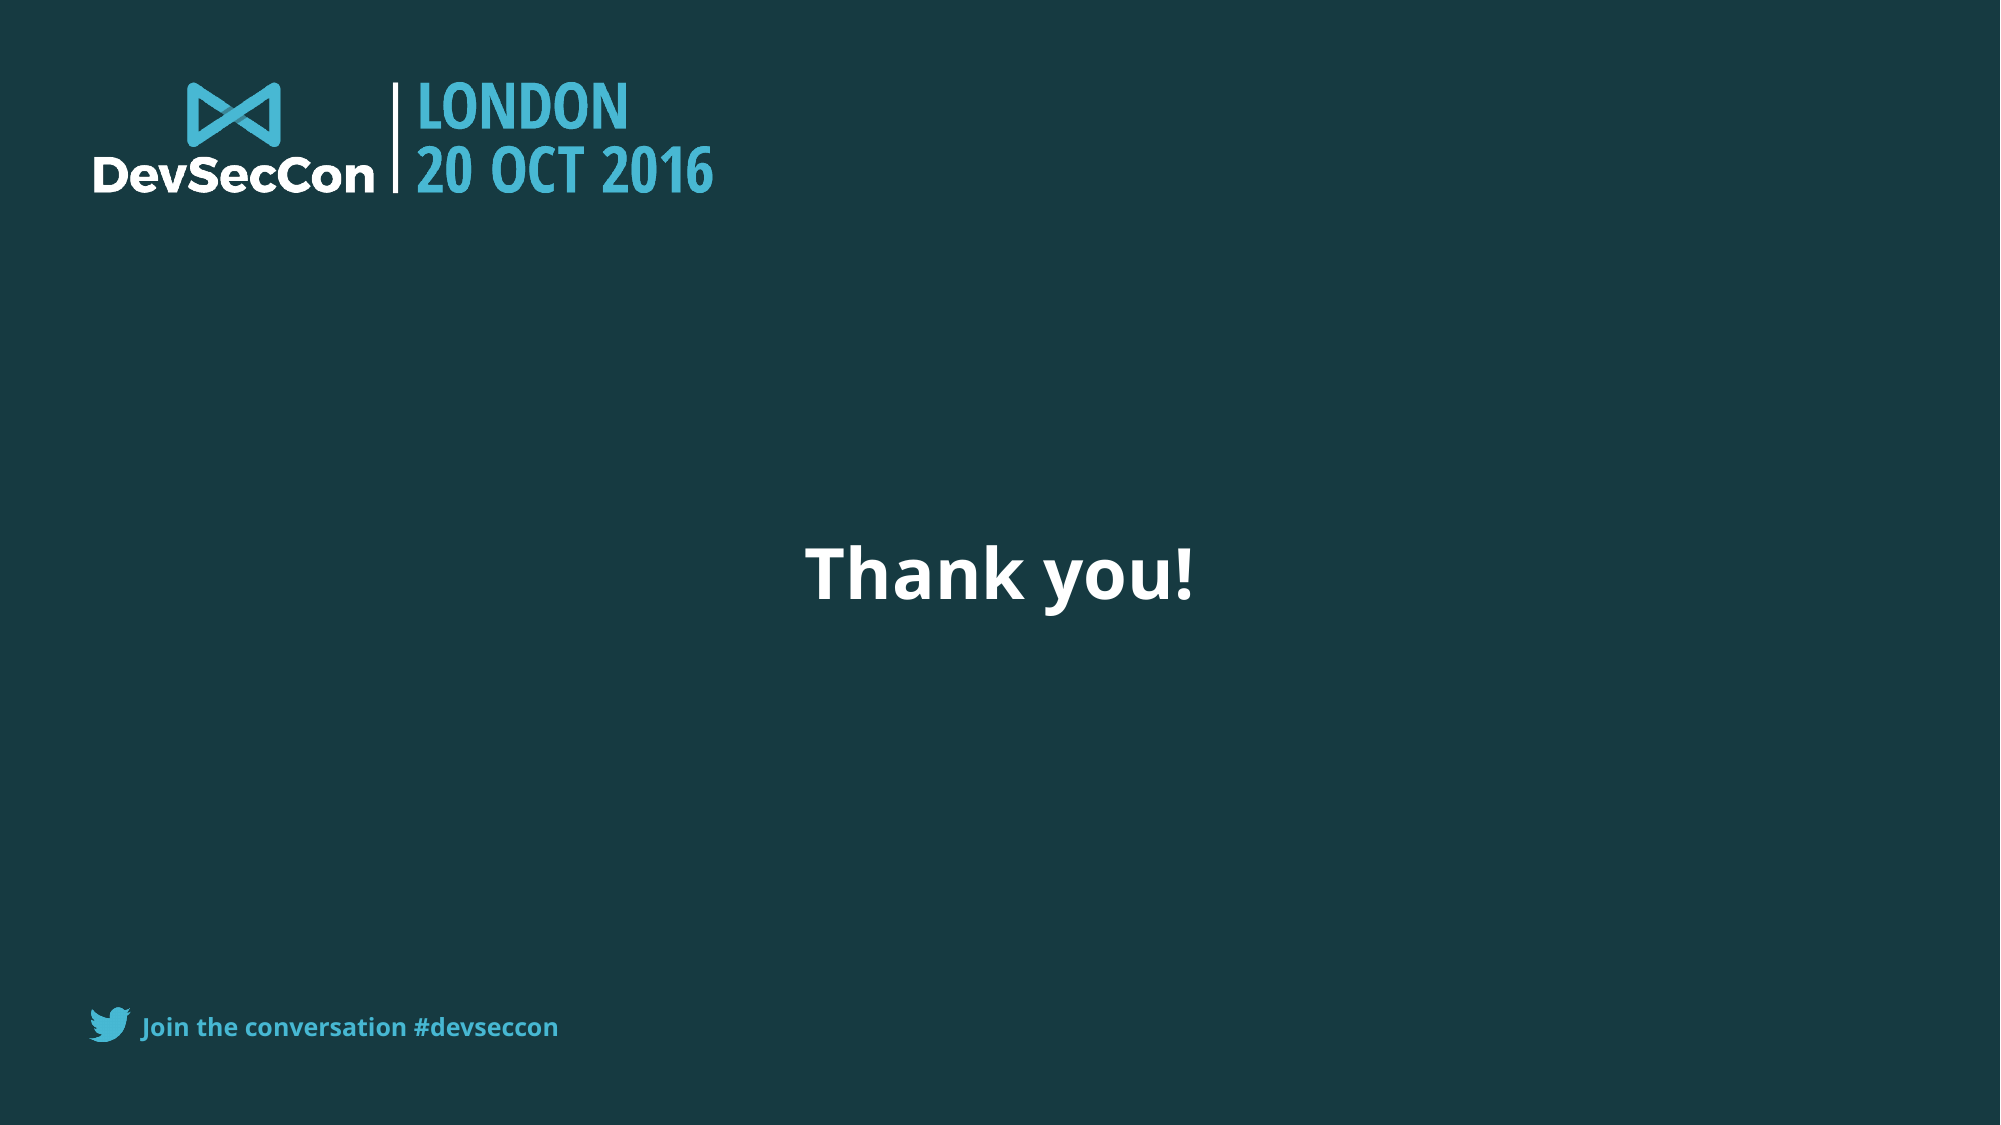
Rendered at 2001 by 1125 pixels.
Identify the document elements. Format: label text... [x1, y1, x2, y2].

picture [63, 58, 743, 217]
picture [89, 1003, 131, 1046]
title Thank you! [497, 366, 1503, 759]
